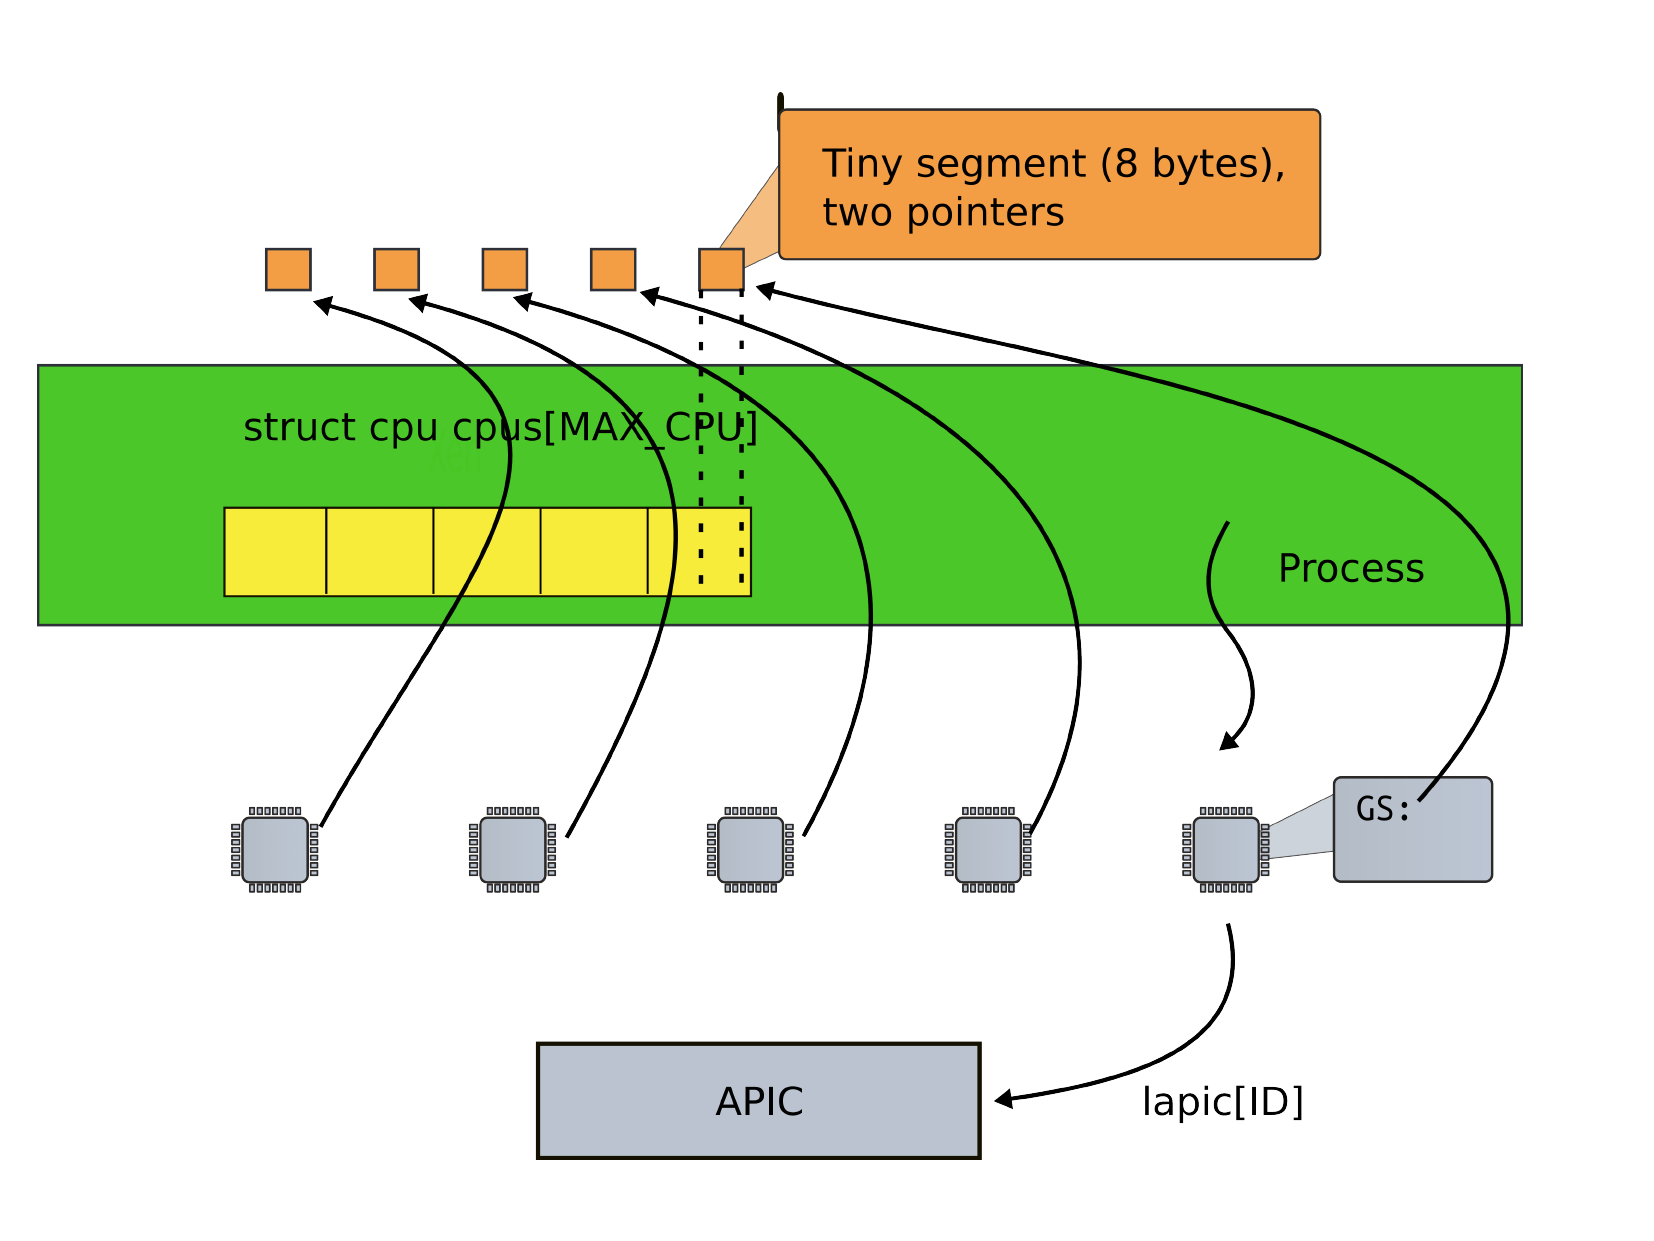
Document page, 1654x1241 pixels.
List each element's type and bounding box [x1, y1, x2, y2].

picture [37, 92, 1523, 1160]
